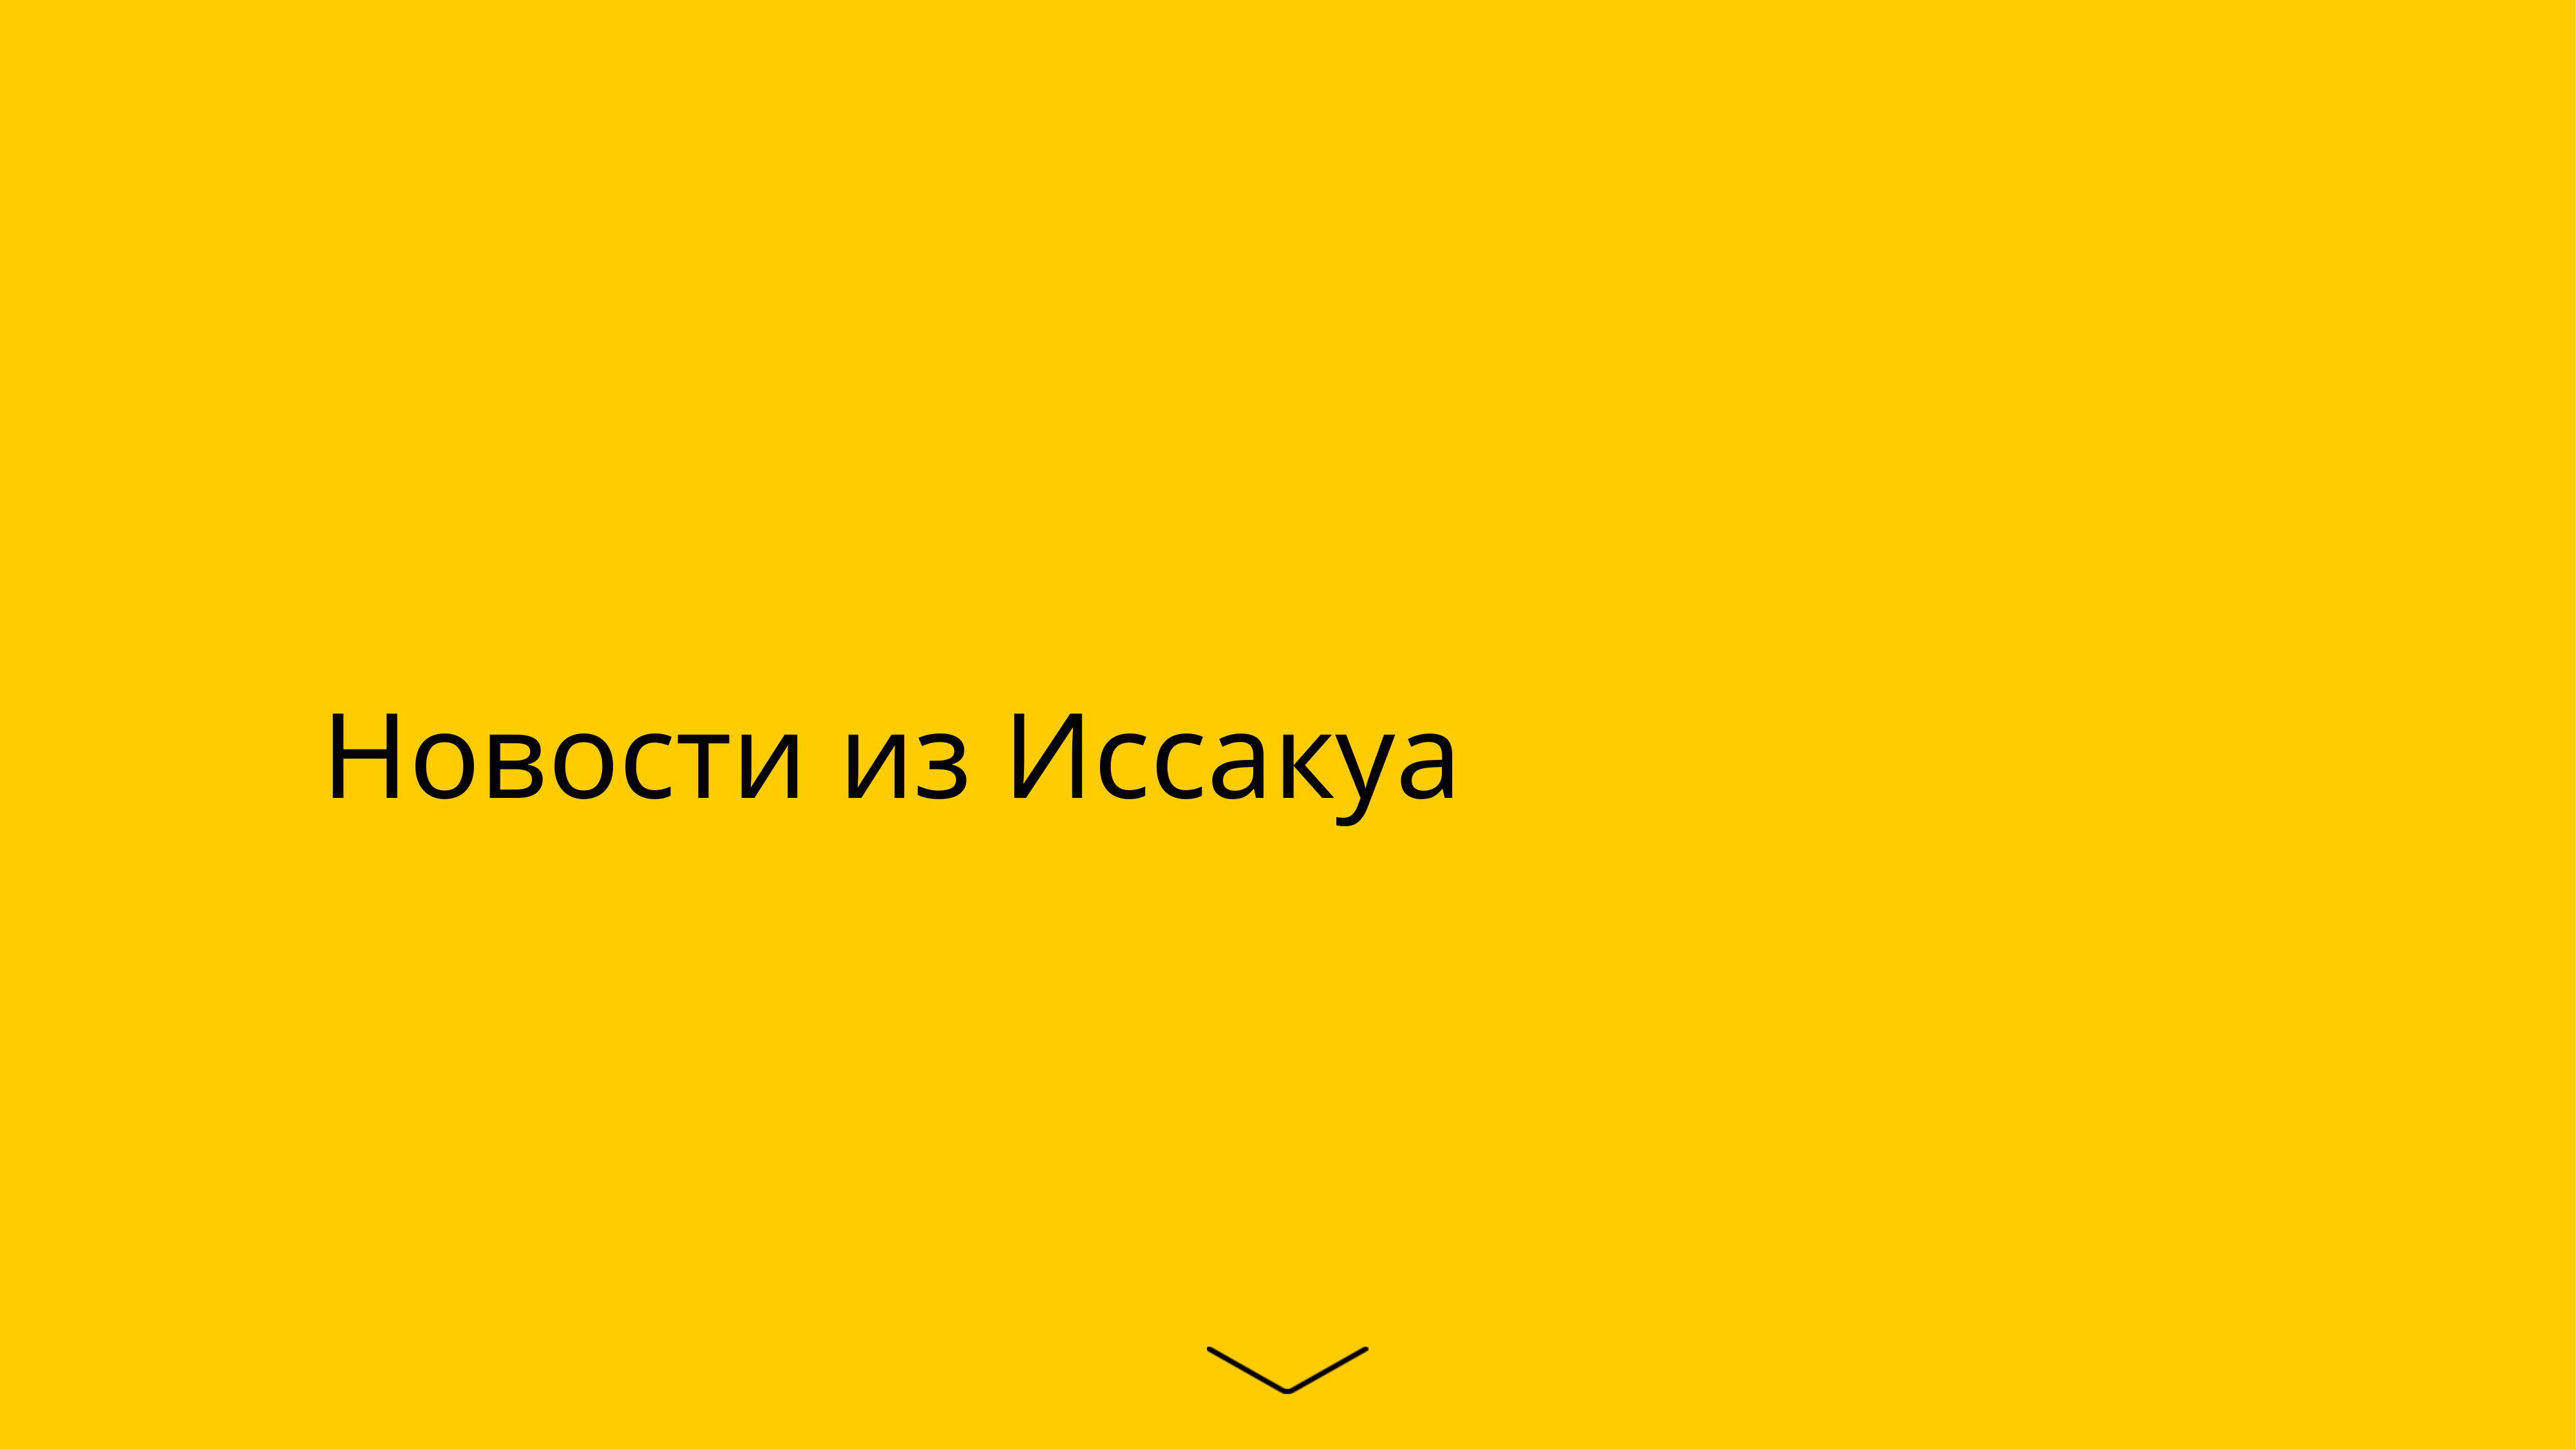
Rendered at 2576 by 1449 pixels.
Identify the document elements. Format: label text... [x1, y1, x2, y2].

title Новости из Иссакуа [321, 429, 2253, 1074]
picture [1207, 1347, 1368, 1396]
